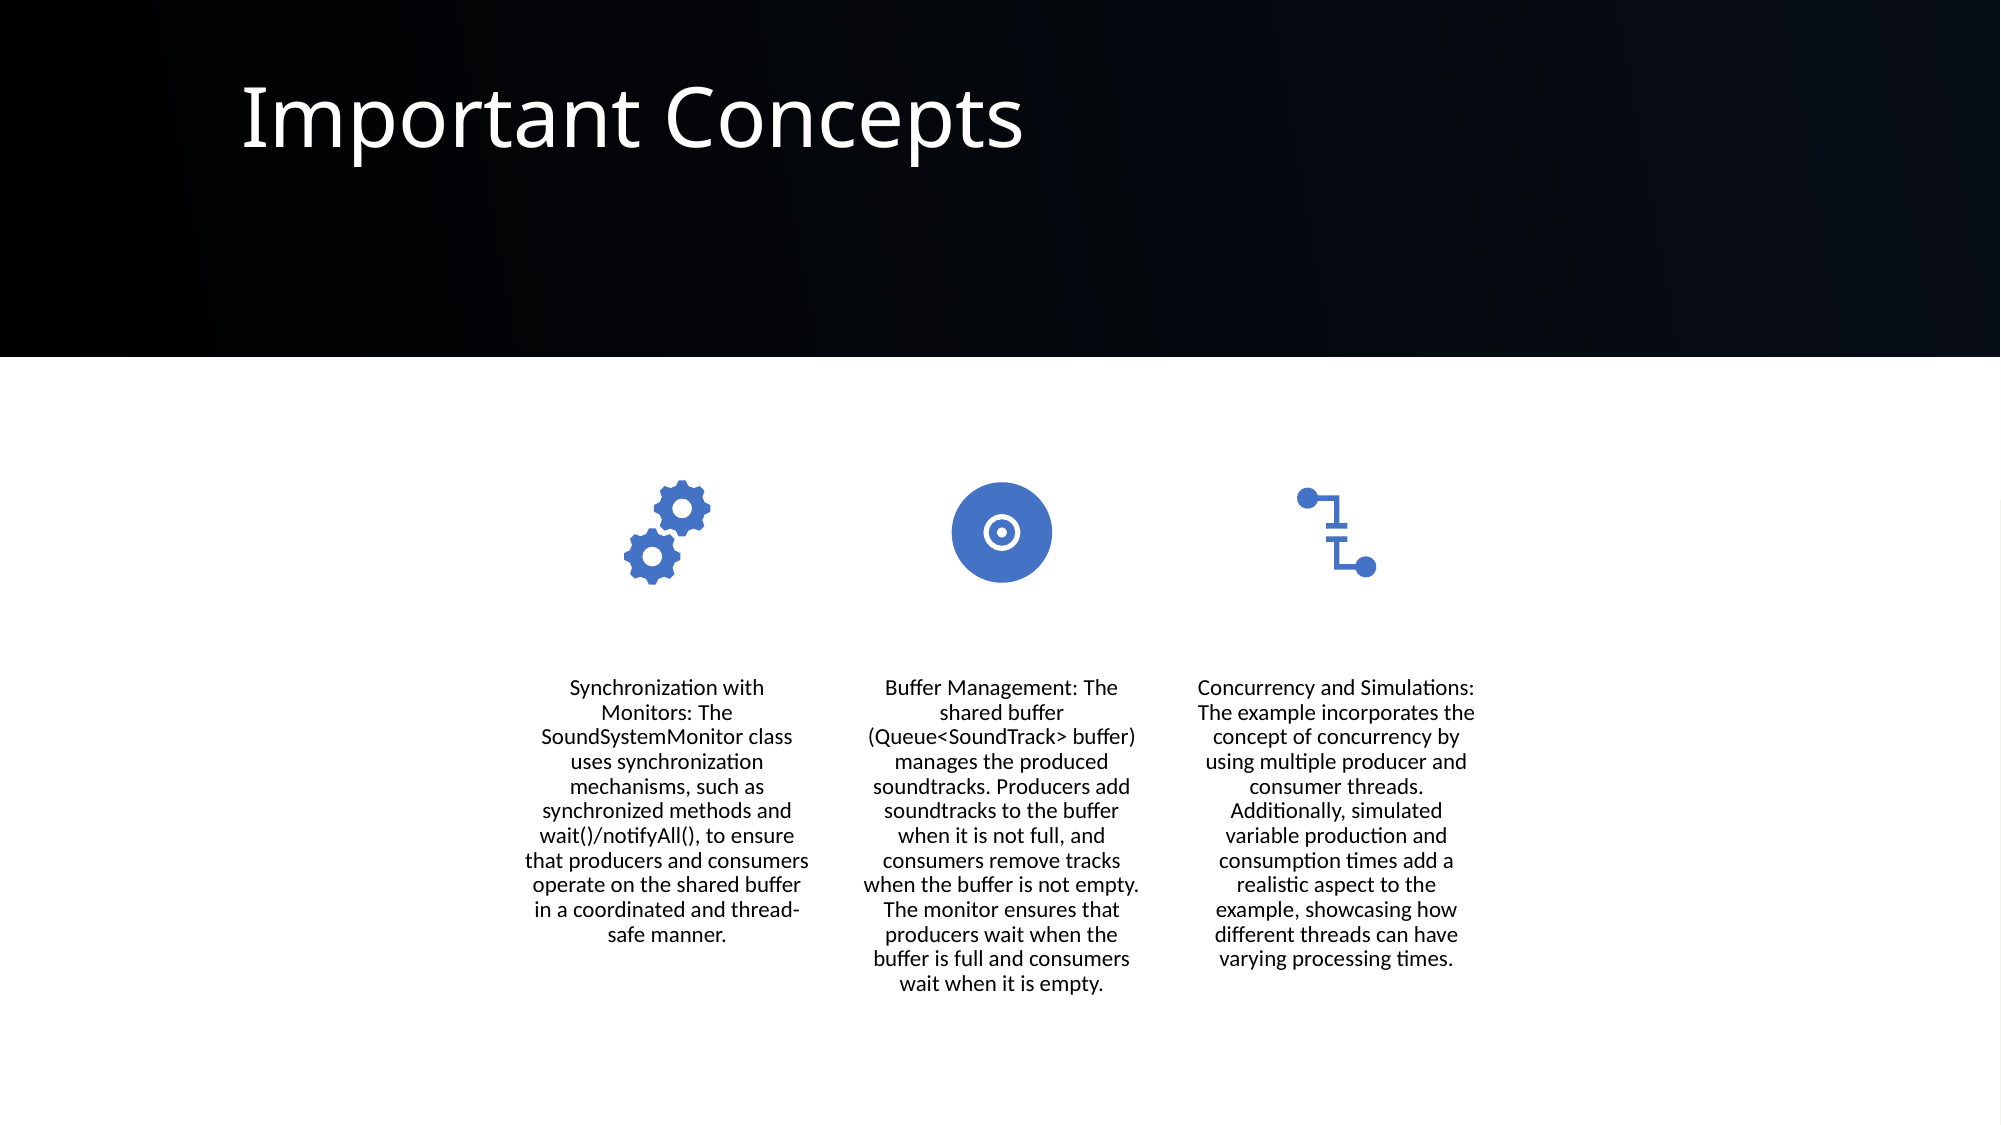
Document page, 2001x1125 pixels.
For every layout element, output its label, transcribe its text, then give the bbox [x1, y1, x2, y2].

text_box Buffer Management: The shared buffer (Queue<SoundTrack> buffer) manages the produced soundtracks. Producers add soundtracks to the buffer when it is not full, and consumers remove tracks when the buffer is not empty. The monitor ensures that producers wait when the buffer is full and consumers wait when it is empty. [859, 675, 1145, 996]
text_box [0, 0, 2000, 1125]
text_box Synchronization with Monitors: The SoundSystemMonitor class uses synchronization mechanisms, such as synchronized methods and wait()/notifyAll(), to ensure that producers and consumers operate on the shared buffer in a coordinated and thread-safe manner. [524, 675, 810, 996]
title Important Concepts [226, 57, 1822, 316]
text_box Concurrency and Simulations: The example incorporates the concept of concurrency by using multiple producer and consumer threads. Additionally, simulated variable production and consumption times add a realistic aspect to the example, showcasing how different threads can have varying processing times. [1194, 675, 1480, 996]
